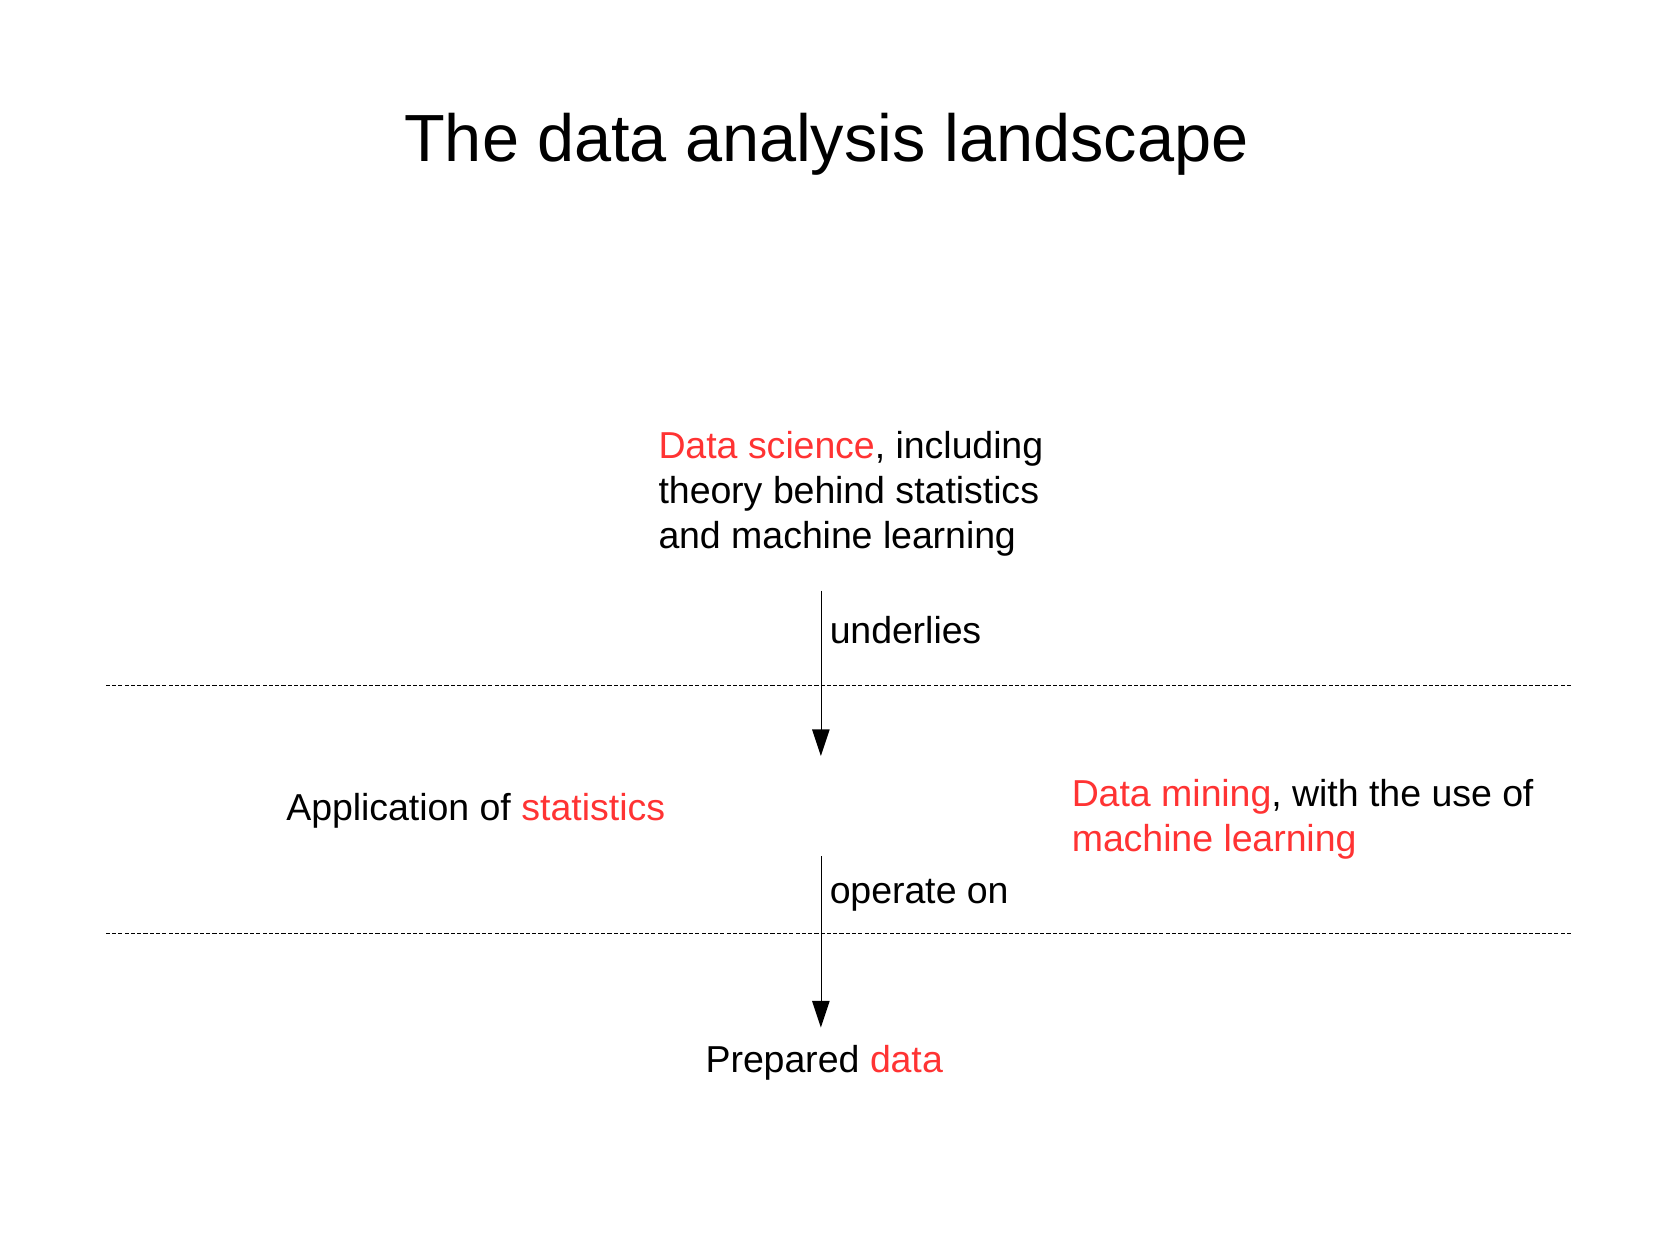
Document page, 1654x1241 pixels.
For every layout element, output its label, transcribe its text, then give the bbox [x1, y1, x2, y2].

text_box The data analysis landscape [82, 94, 1571, 1146]
text_box Data science, including theory behind statistics and machine learning [643, 413, 1105, 579]
text_box underlies [814, 602, 1524, 702]
text_box Application of statistics [271, 775, 733, 833]
text_box Data mining, with the use of machine learning [1057, 761, 1571, 819]
text_box Prepared data [690, 1027, 1247, 1085]
text_box operate on [814, 862, 1524, 962]
